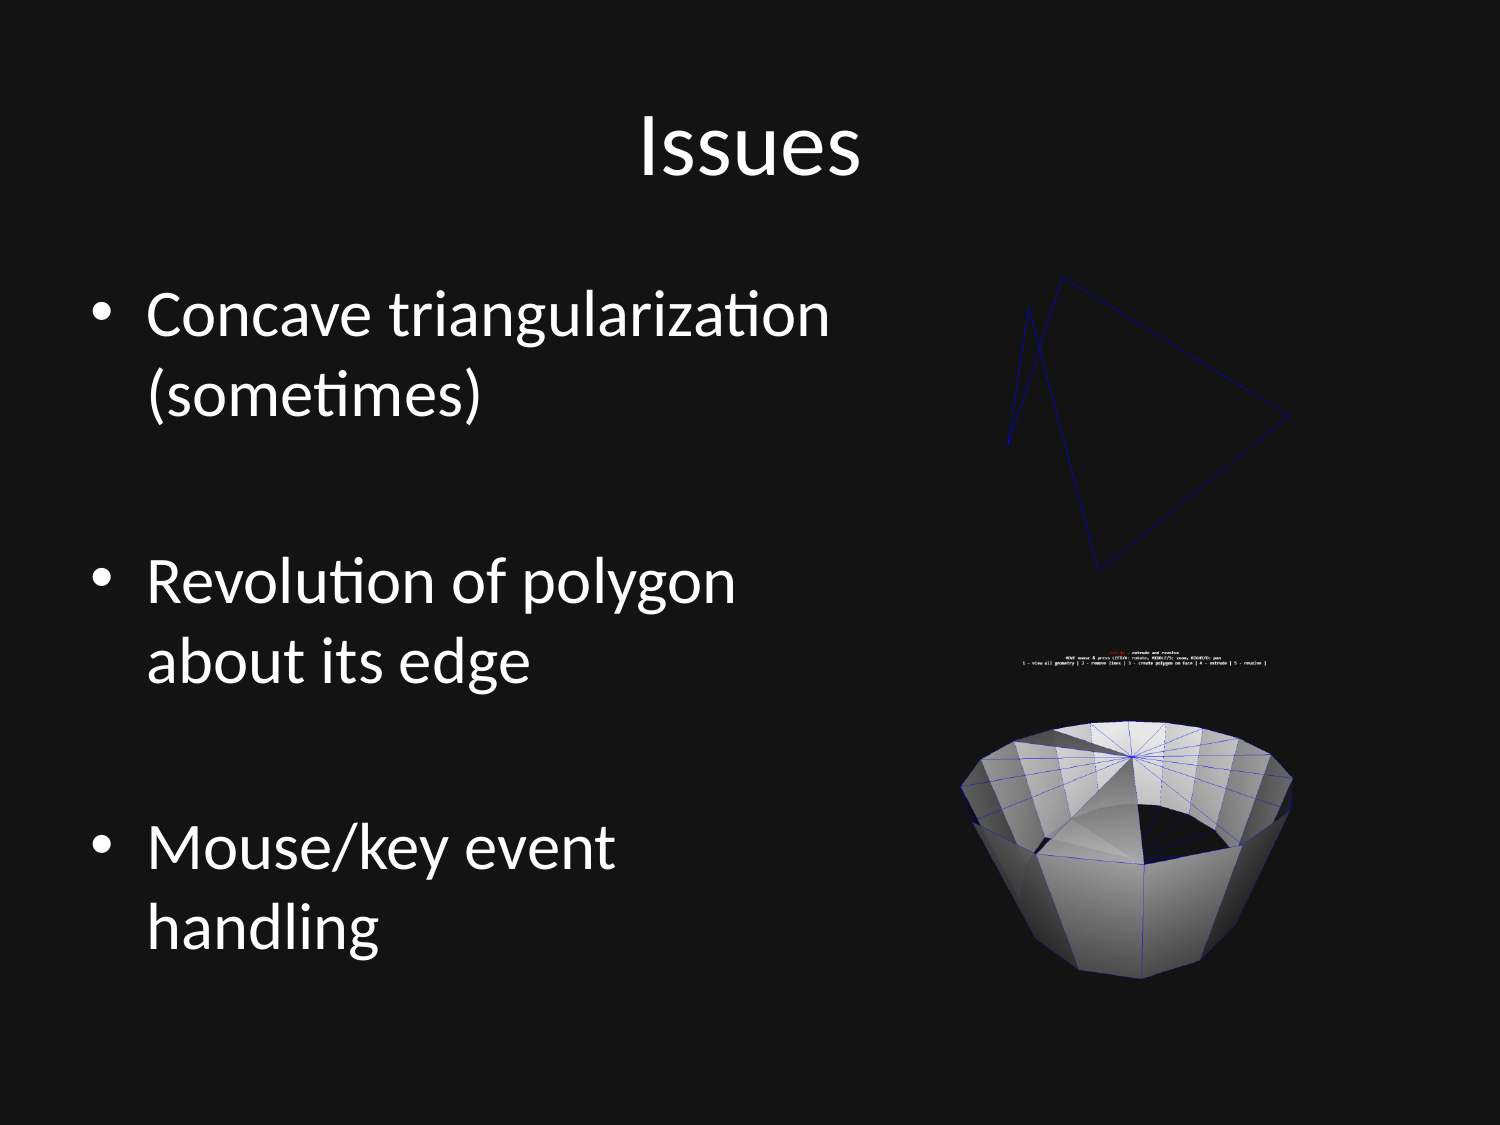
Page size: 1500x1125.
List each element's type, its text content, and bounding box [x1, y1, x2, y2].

picture [964, 249, 1320, 589]
list Concave triangularization (sometimes) Revolution of polygon about its edge Mouse/key event handling [75, 262, 863, 1005]
picture [825, 649, 1460, 1000]
title Issues [75, 45, 1425, 233]
